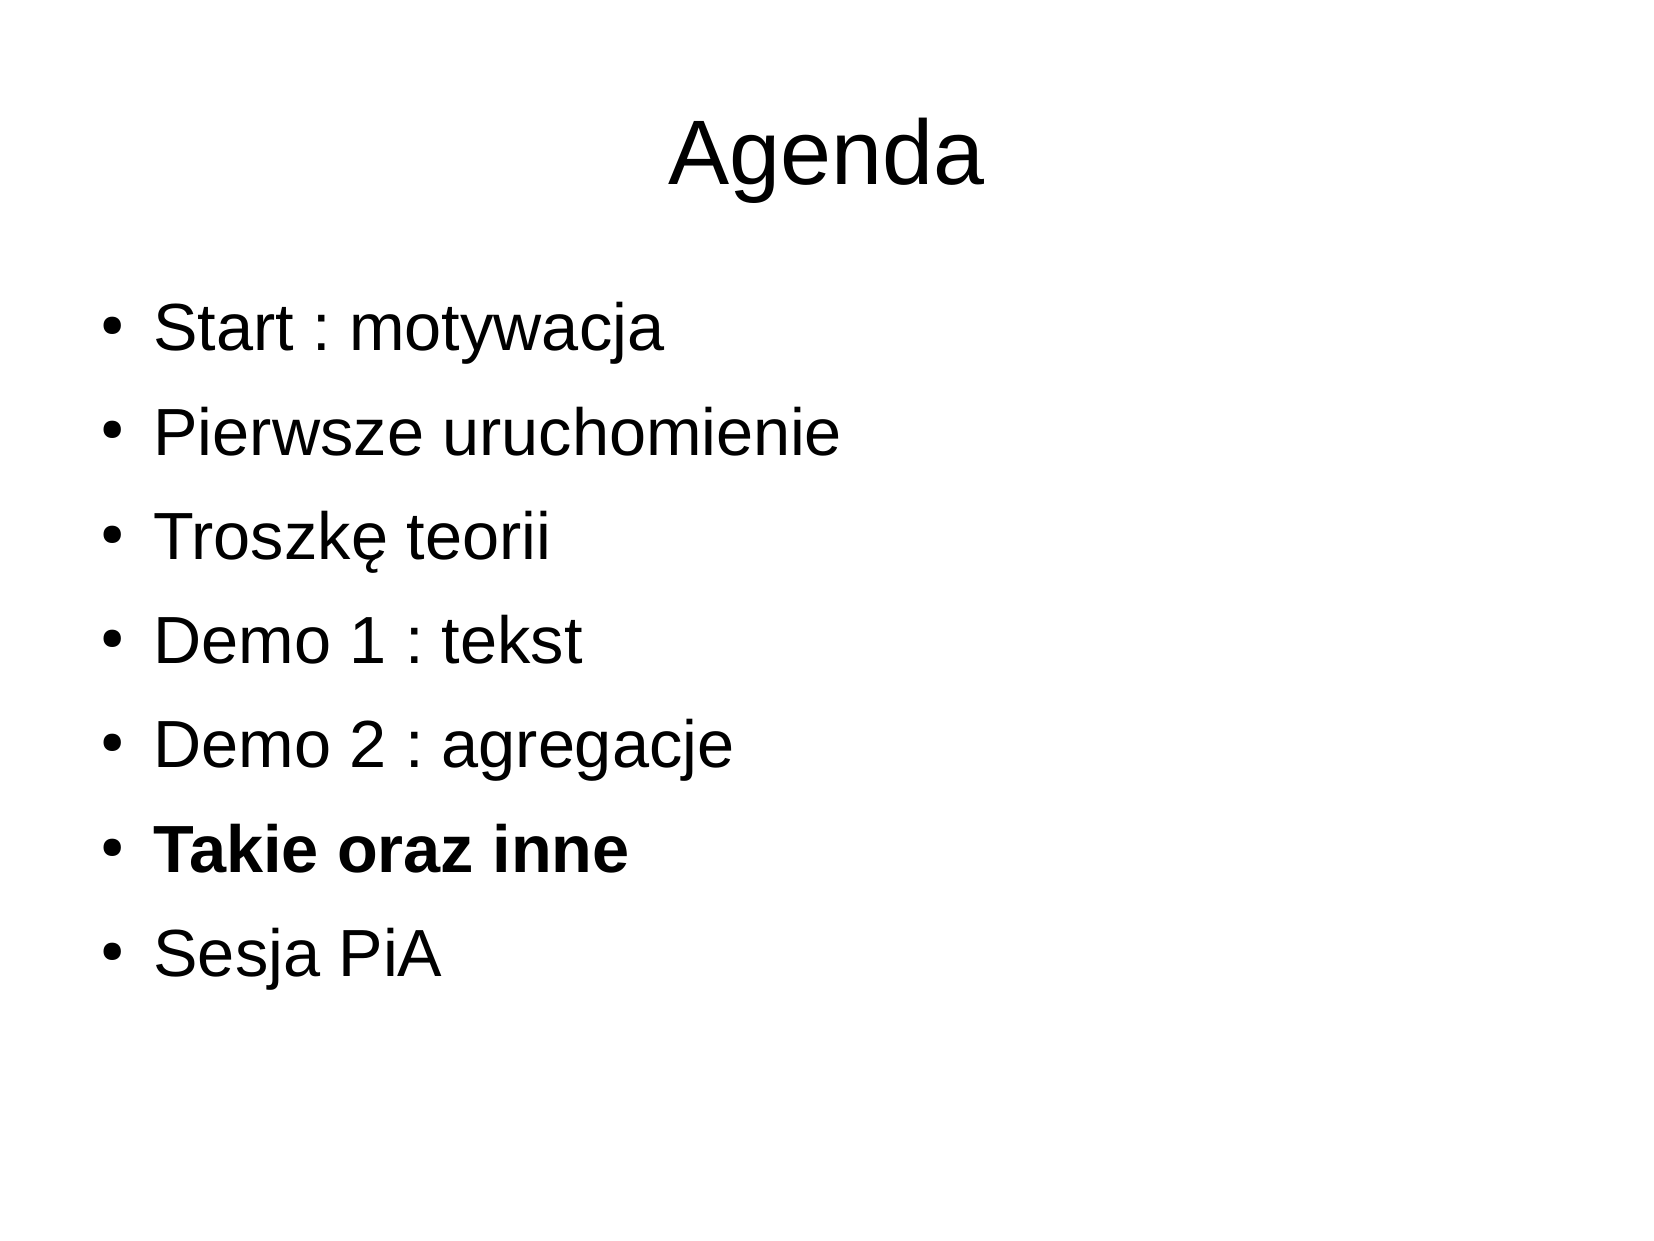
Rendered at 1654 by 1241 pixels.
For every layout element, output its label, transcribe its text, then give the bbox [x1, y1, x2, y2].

list Start : motywacja Pierwsze uruchomienie Troszkę teorii Demo 1 : tekst Demo 2 : agregacje Takie oraz inne Sesja PiA [82, 290, 1571, 1010]
title Agenda [82, 49, 1571, 257]
